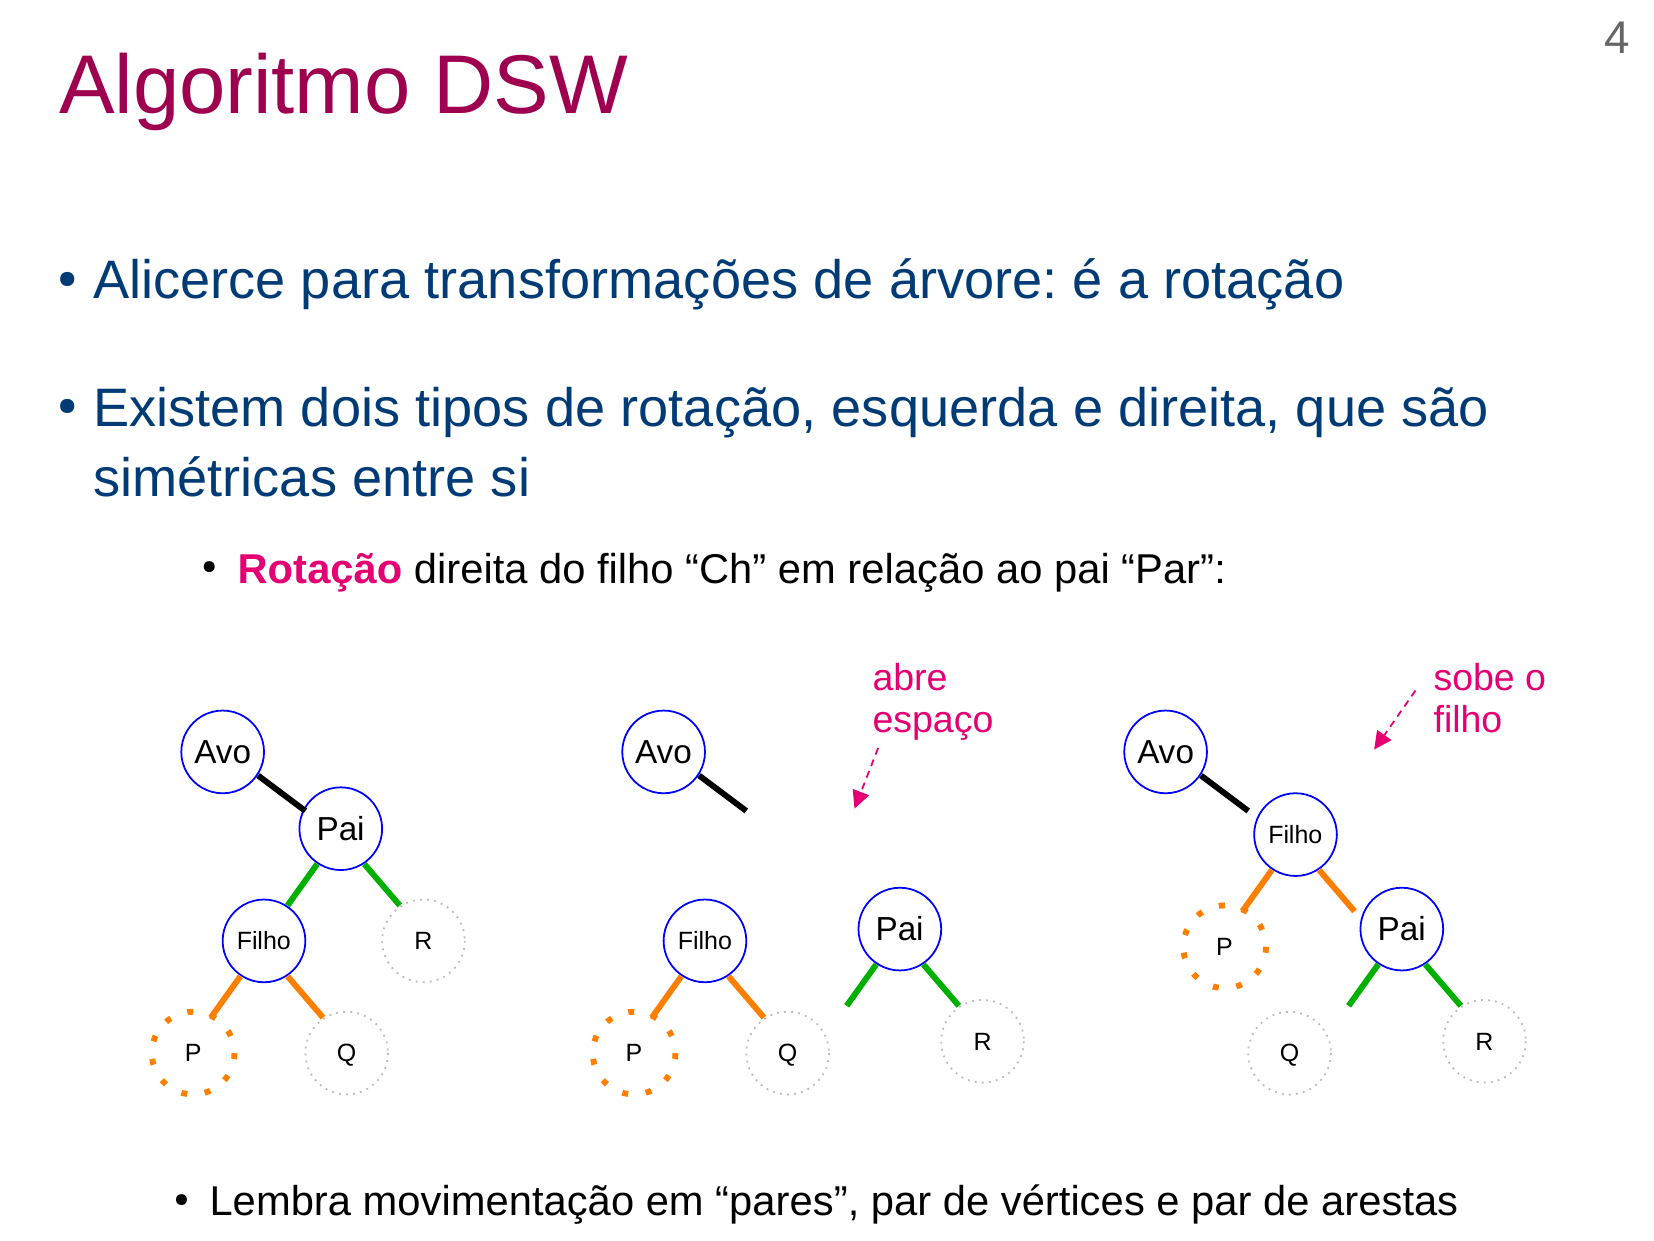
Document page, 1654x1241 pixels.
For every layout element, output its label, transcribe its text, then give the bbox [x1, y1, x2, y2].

text_box Lembra movimentação em “pares”, par de vértices e par de arestas [159, 1163, 1636, 1238]
text_box Pai [299, 787, 383, 871]
text_box P [592, 1011, 676, 1095]
text_box Filho [1254, 793, 1337, 876]
text_box R [382, 899, 465, 983]
text_box Filho [663, 899, 747, 983]
text_box Avo [181, 710, 265, 794]
title Algoritmo DSW [59, 29, 1595, 148]
list Alicerce para transformações de árvore: é a rotação Existem dois tipos de rotação, esquerda e direita, que são simétricas entre si [57, 240, 1594, 1216]
text_box Rotação direita do filho “Ch” em relação ao pai “Par”: [187, 531, 1298, 600]
text_box abre espaço [857, 649, 1009, 748]
text_box R [941, 999, 1024, 1083]
text_box R [1443, 999, 1526, 1083]
text_box P [1183, 905, 1267, 989]
text_box Q [746, 1011, 830, 1095]
text_box Avo [622, 710, 706, 794]
text_box P [151, 1011, 235, 1095]
text_box sobe o filho [1418, 649, 1561, 748]
text_box Q [1248, 1011, 1331, 1095]
text_box Q [305, 1011, 389, 1095]
text_box Pai [858, 887, 942, 971]
text_box Filho [222, 899, 306, 983]
text_box Avo [1124, 710, 1207, 794]
text_box Pai [1360, 887, 1444, 971]
